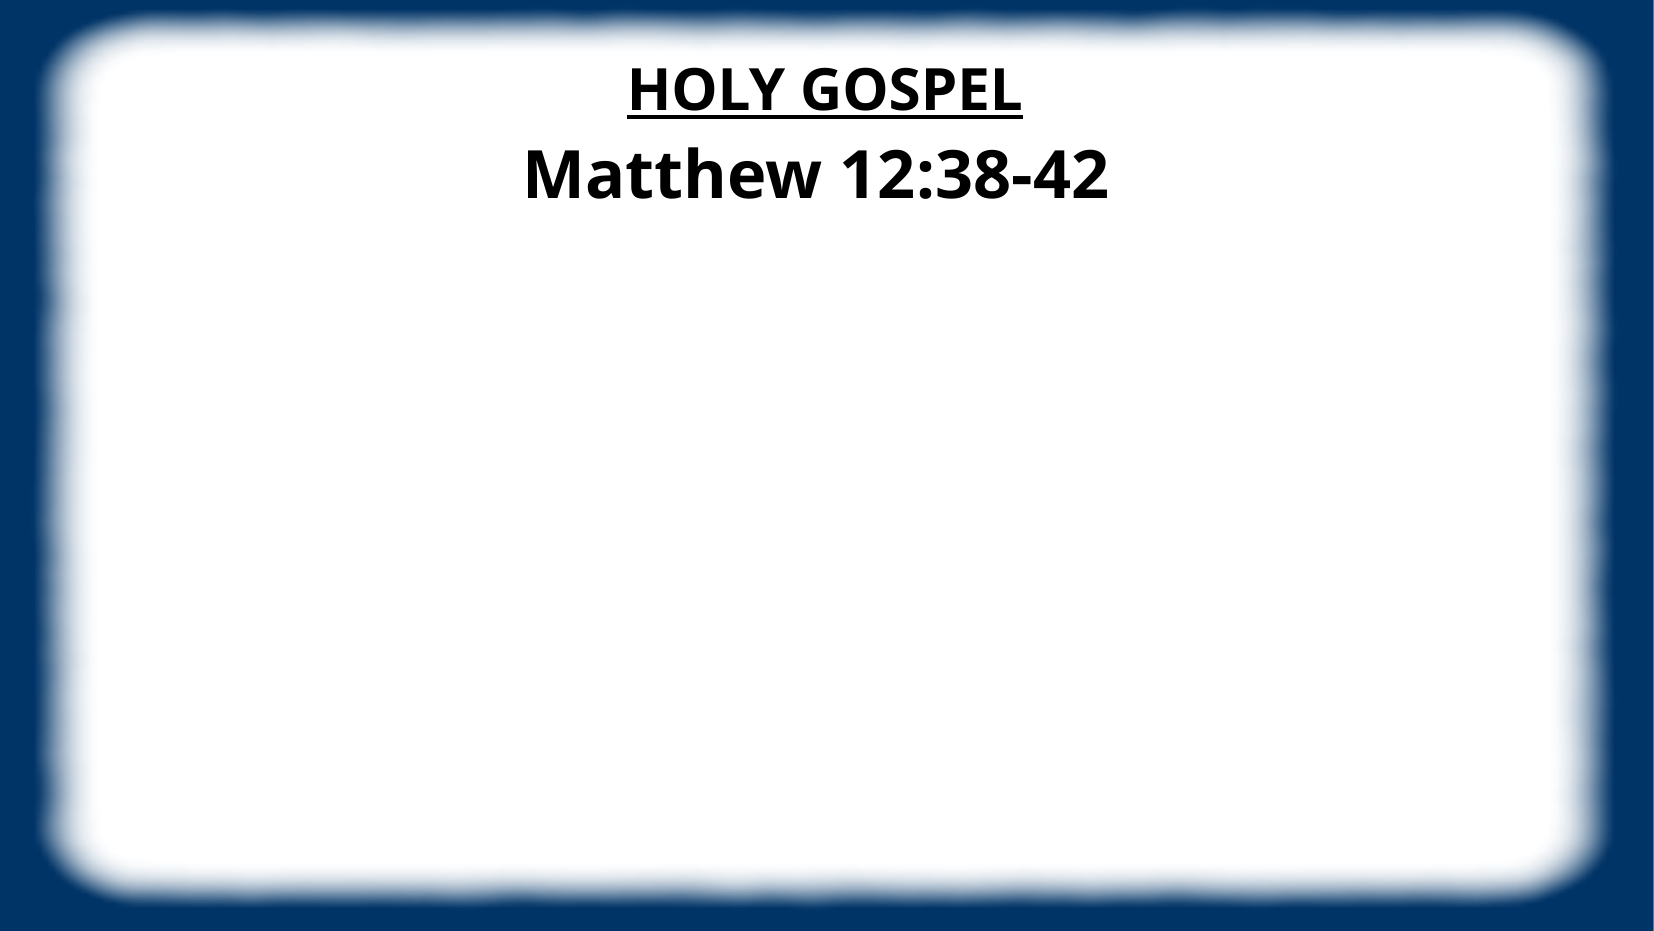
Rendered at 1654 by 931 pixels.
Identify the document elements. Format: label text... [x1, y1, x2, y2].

picture [0, 0, 1654, 931]
text_box HOLY GOSPEL Matthew 12:38-42 [105, 40, 1546, 222]
